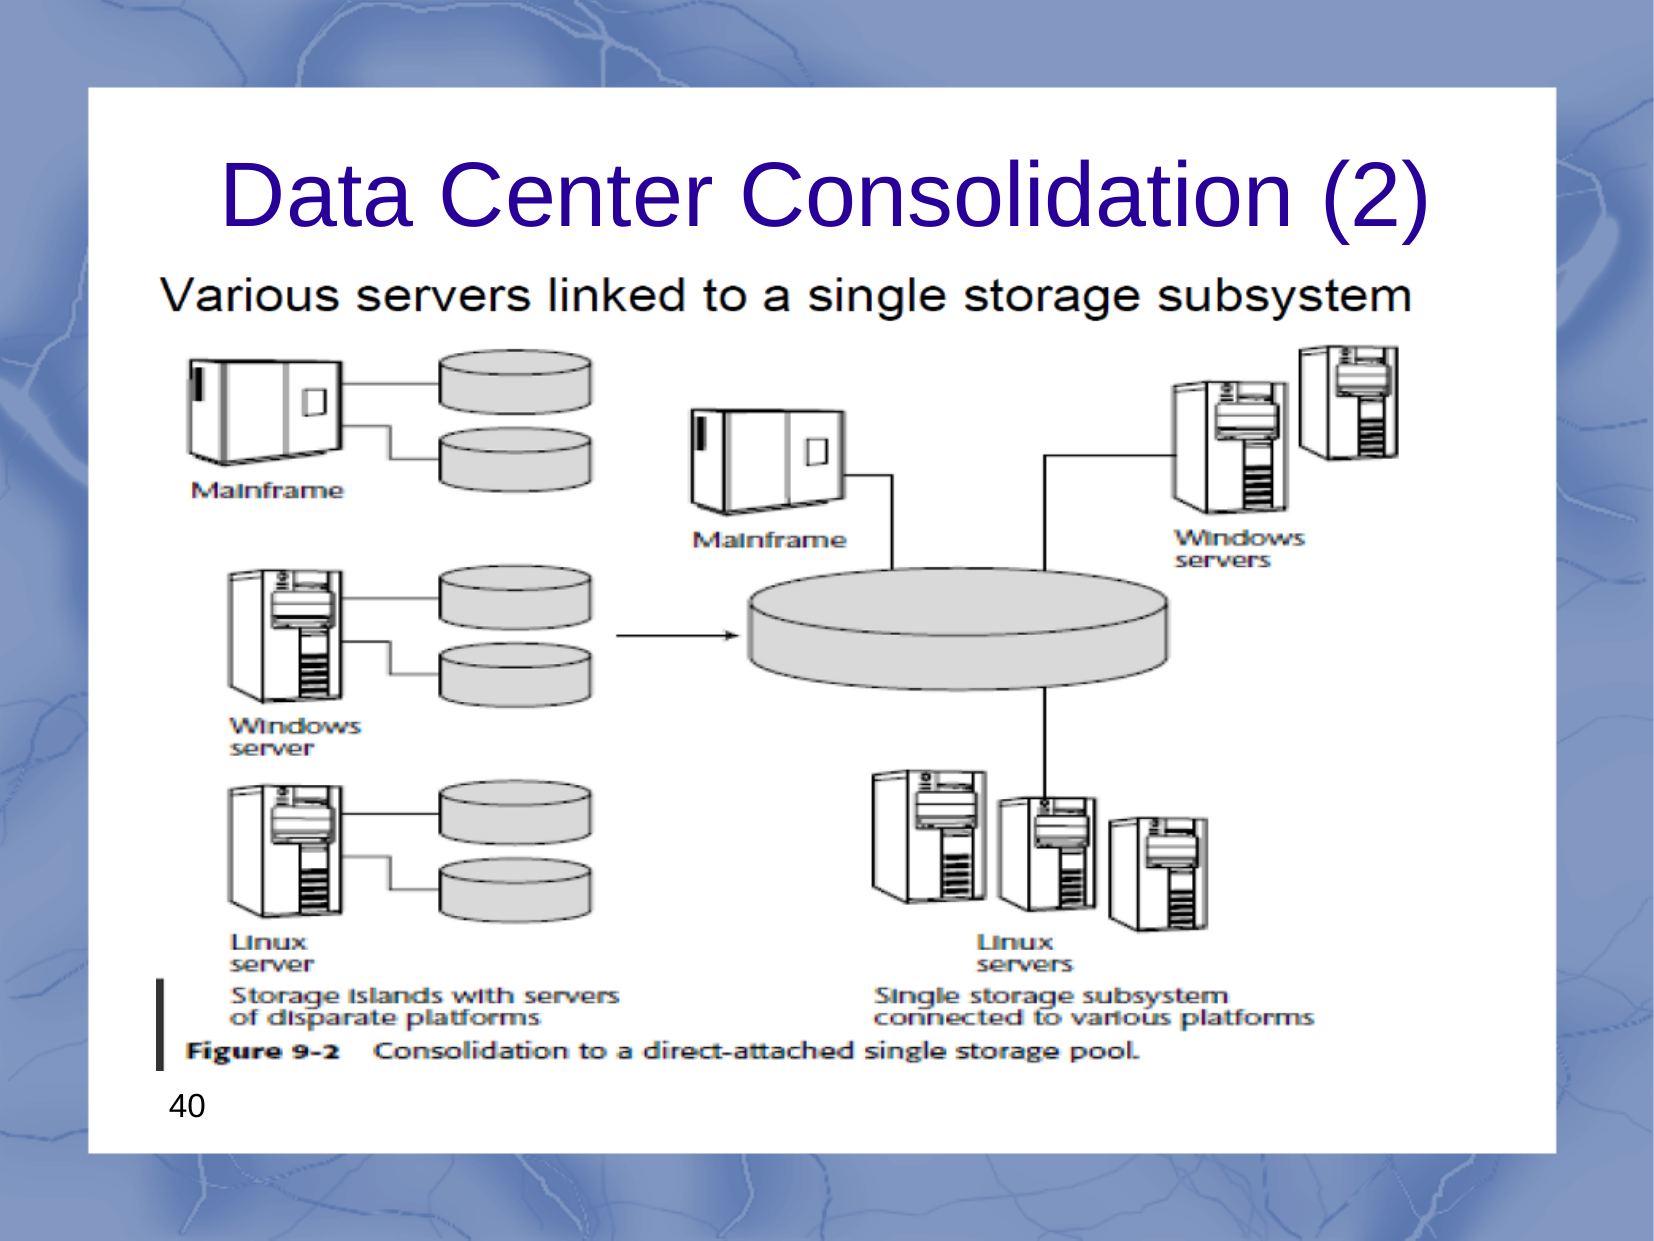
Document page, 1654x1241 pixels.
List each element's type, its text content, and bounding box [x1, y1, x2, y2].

title Data Center Consolidation (2) [118, 90, 1536, 298]
picture [0, 0, 1654, 1241]
